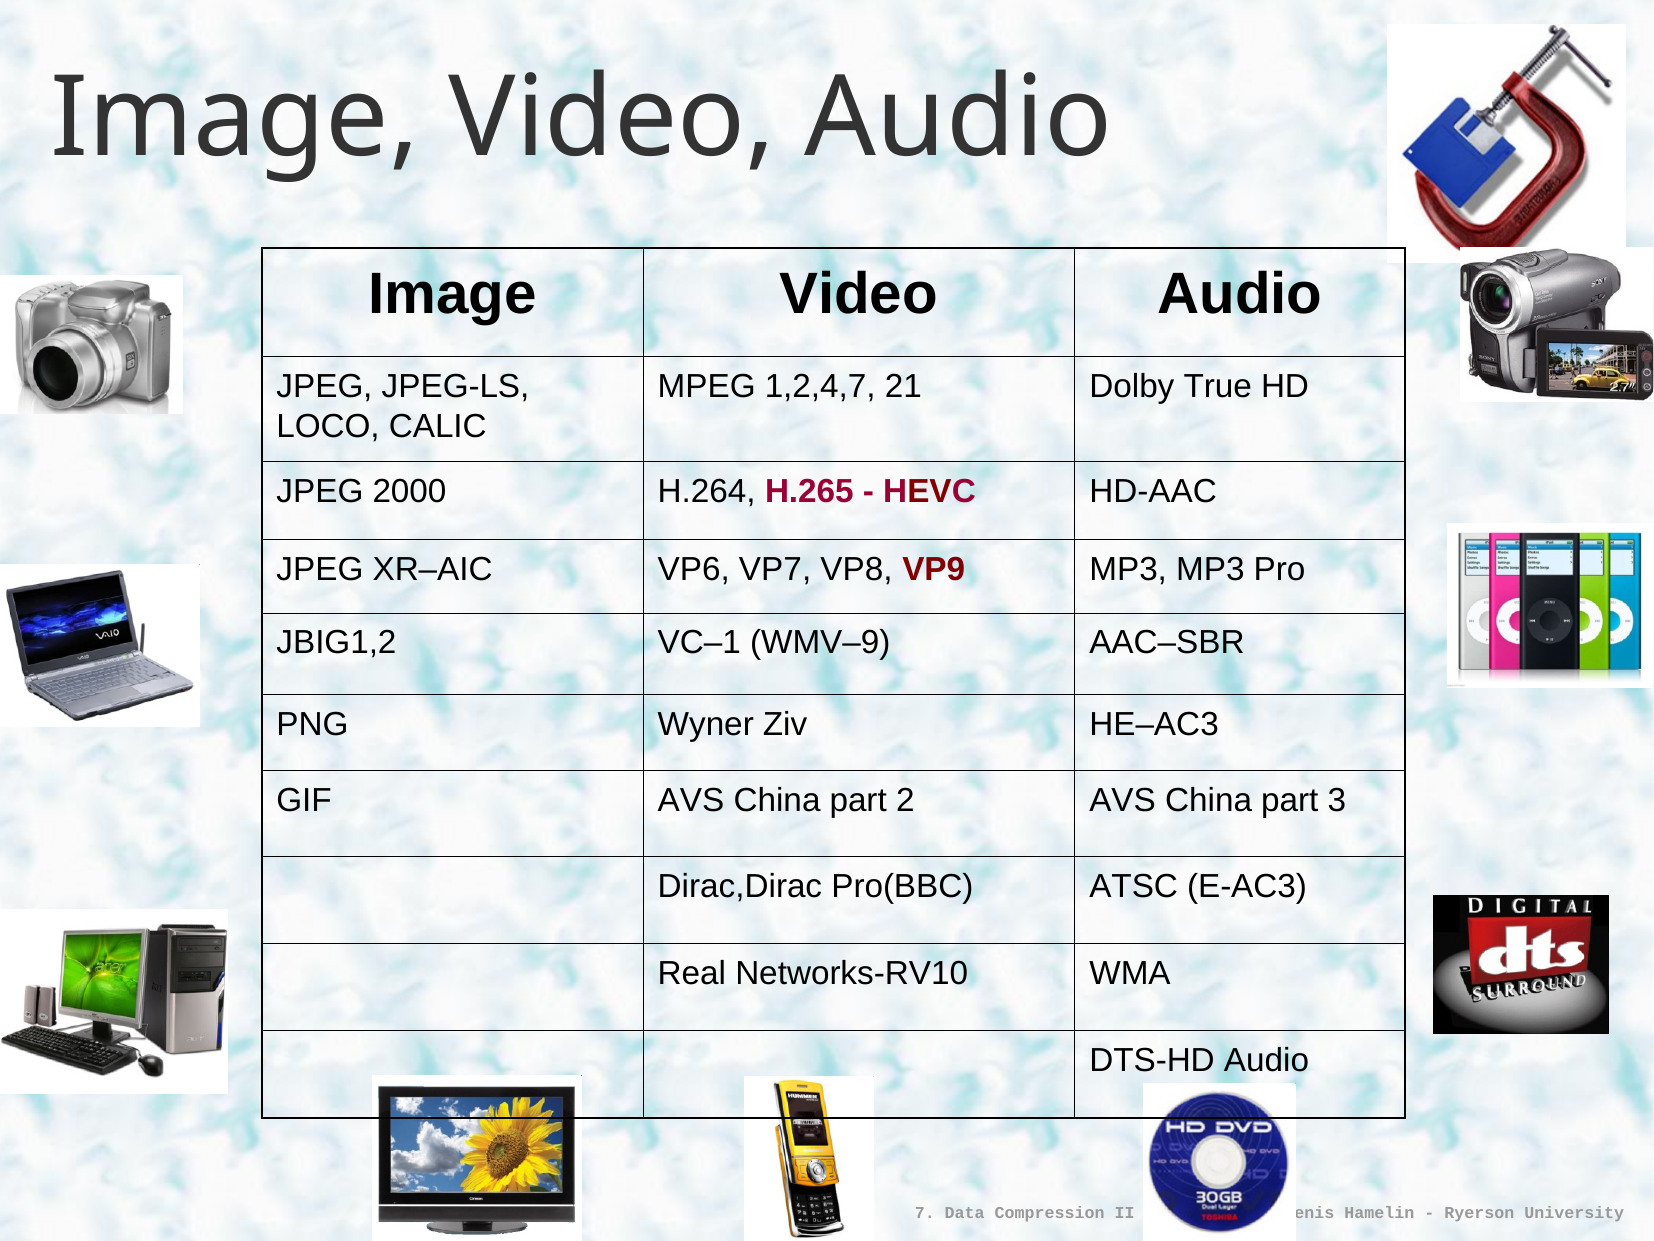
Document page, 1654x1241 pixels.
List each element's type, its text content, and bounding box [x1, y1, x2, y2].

table_cell VP6, VP7, VP8, VP9 [644, 540, 1074, 613]
table_cell Dirac,Dirac Pro(BBC) [644, 857, 1074, 943]
table_cell AAC–SBR [1075, 614, 1404, 694]
table_header Image [263, 249, 643, 356]
table_cell [644, 1031, 1074, 1117]
table_cell VC–1 (WMV–9) [644, 614, 1074, 694]
table_cell PNG [263, 695, 643, 770]
table_cell Wyner Ziv [644, 695, 1074, 770]
table_cell HE–AC3 [1075, 695, 1404, 770]
table_header Audio [1075, 249, 1404, 356]
table_cell AVS China part 3 [1075, 771, 1404, 856]
table_cell H.264, H.265 - HEVC [644, 462, 1074, 539]
table_cell MP3, MP3 Pro [1075, 540, 1404, 613]
table_cell [263, 1031, 643, 1117]
table_cell WMA [1075, 944, 1404, 1030]
table_cell Dolby True HD [1075, 357, 1404, 461]
table_cell HD-AAC [1075, 462, 1404, 539]
table_cell GIF [263, 771, 643, 856]
table_cell DTS-HD Audio [1075, 1031, 1404, 1117]
table_cell JPEG, JPEG-LS, LOCO, CALIC [263, 357, 643, 461]
table_cell JPEG 2000 [263, 462, 643, 539]
table_cell [263, 944, 643, 1030]
table_header Video [644, 249, 1074, 356]
table_cell ATSC (E-AC3) [1075, 857, 1404, 943]
table_cell JBIG1,2 [263, 614, 643, 694]
picture [0, 0, 1654, 1241]
table_cell AVS China part 2 [644, 771, 1074, 856]
title Image, Video, Audio [35, 41, 1485, 207]
table_cell MPEG 1,2,4,7, 21 [644, 357, 1074, 461]
table_cell [263, 857, 643, 943]
table_cell JPEG XR–AIC [263, 540, 643, 613]
table_cell Real Networks-RV10 [644, 944, 1074, 1030]
